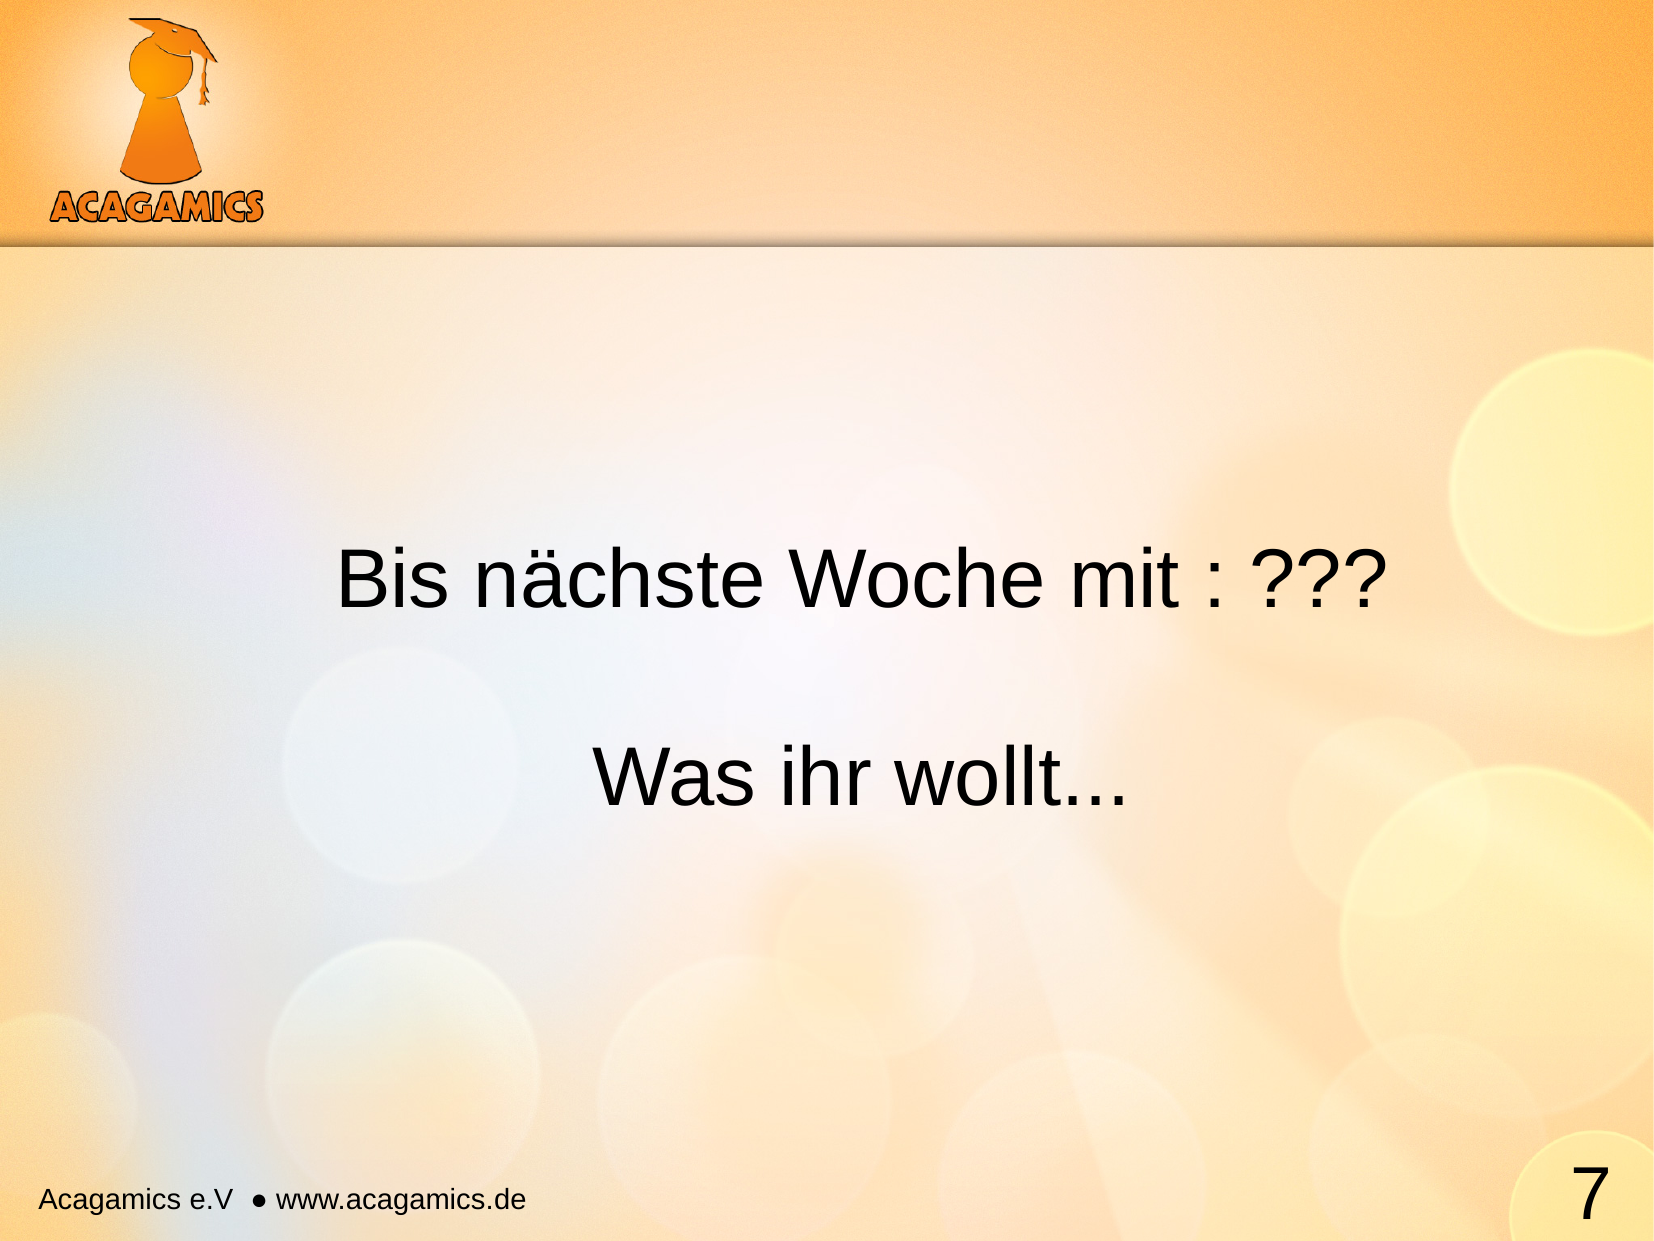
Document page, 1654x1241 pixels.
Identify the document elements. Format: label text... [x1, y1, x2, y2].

list Bis nächste Woche mit : ??? Was ihr wollt... [82, 290, 1571, 1109]
picture [0, 0, 1654, 1241]
